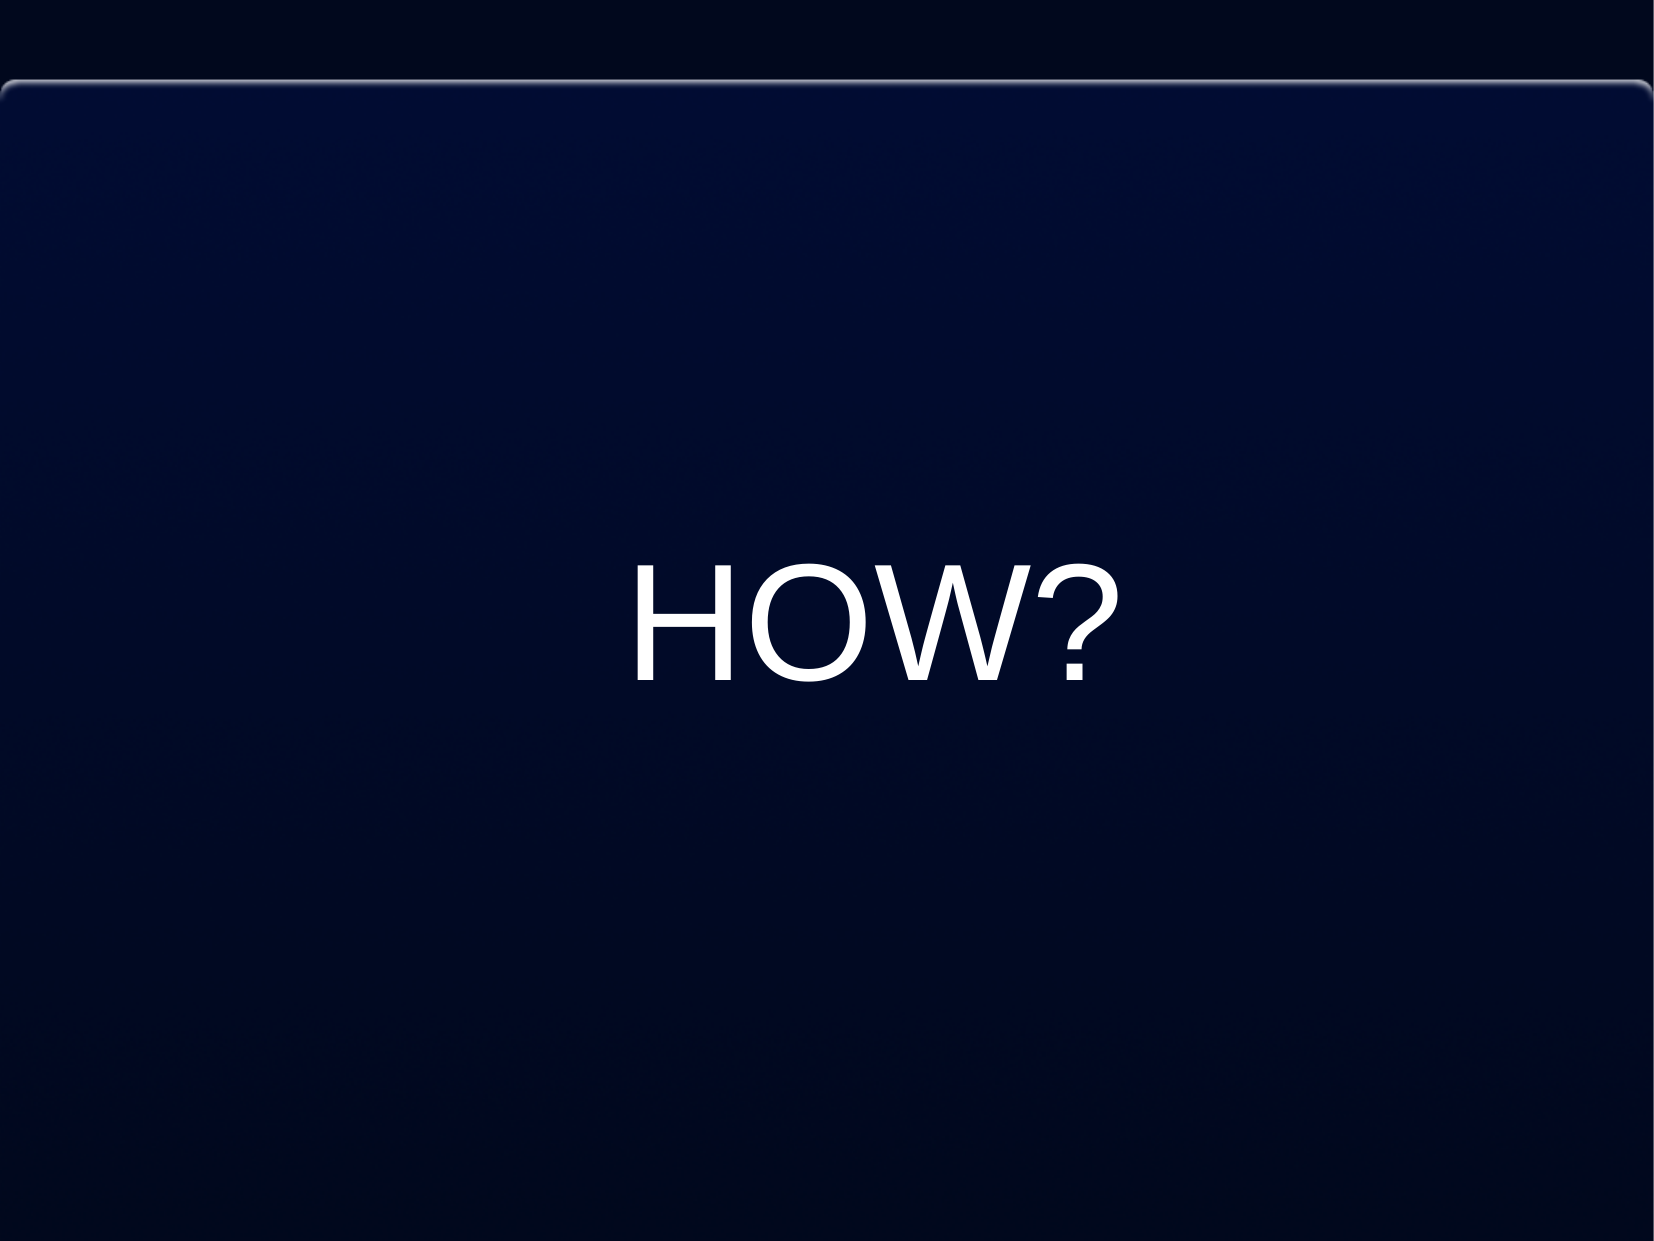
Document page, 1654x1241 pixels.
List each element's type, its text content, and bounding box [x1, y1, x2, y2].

text_box HOW? [504, 529, 1168, 731]
picture [0, 0, 1654, 1241]
